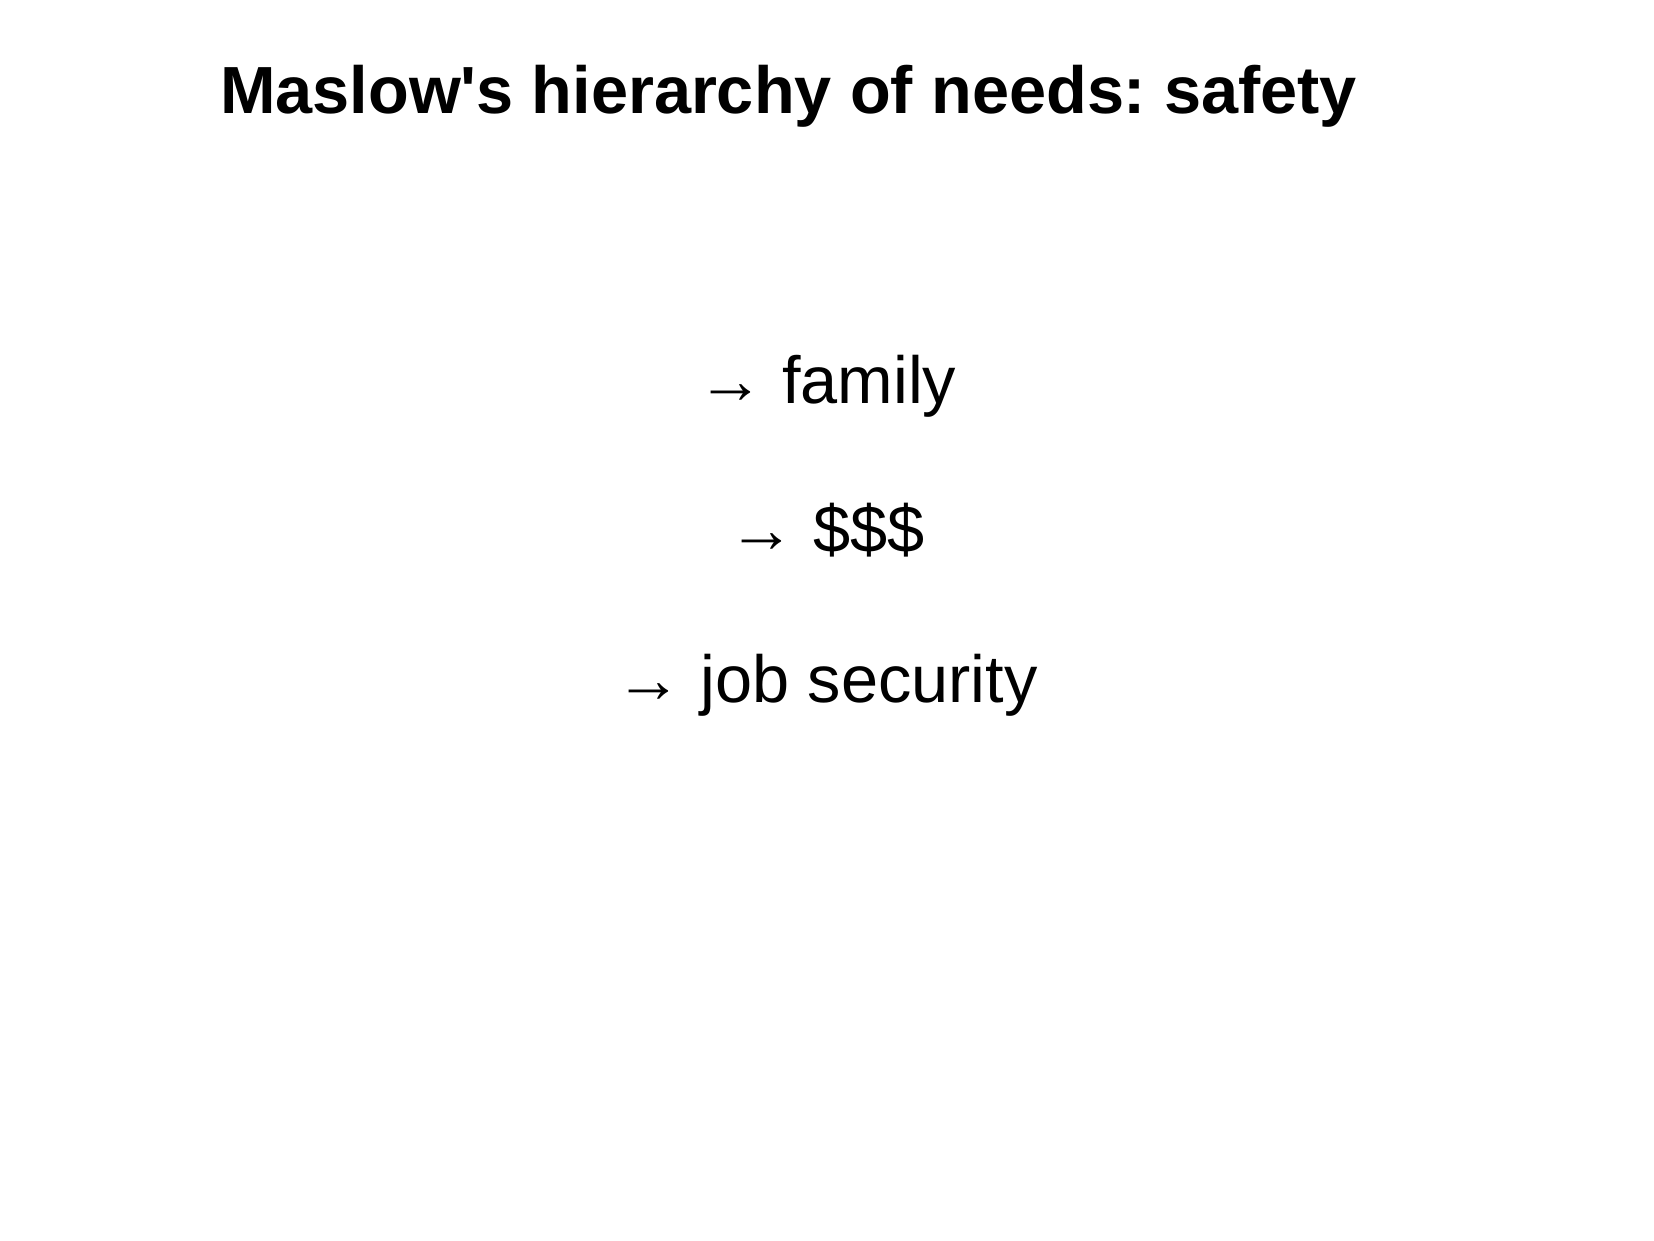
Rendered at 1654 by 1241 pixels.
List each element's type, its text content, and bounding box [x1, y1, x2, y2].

text_box → family → $$$ → job security [82, 49, 1571, 1010]
subtitle Maslow's hierarchy of needs: safety [0, 15, 1654, 241]
